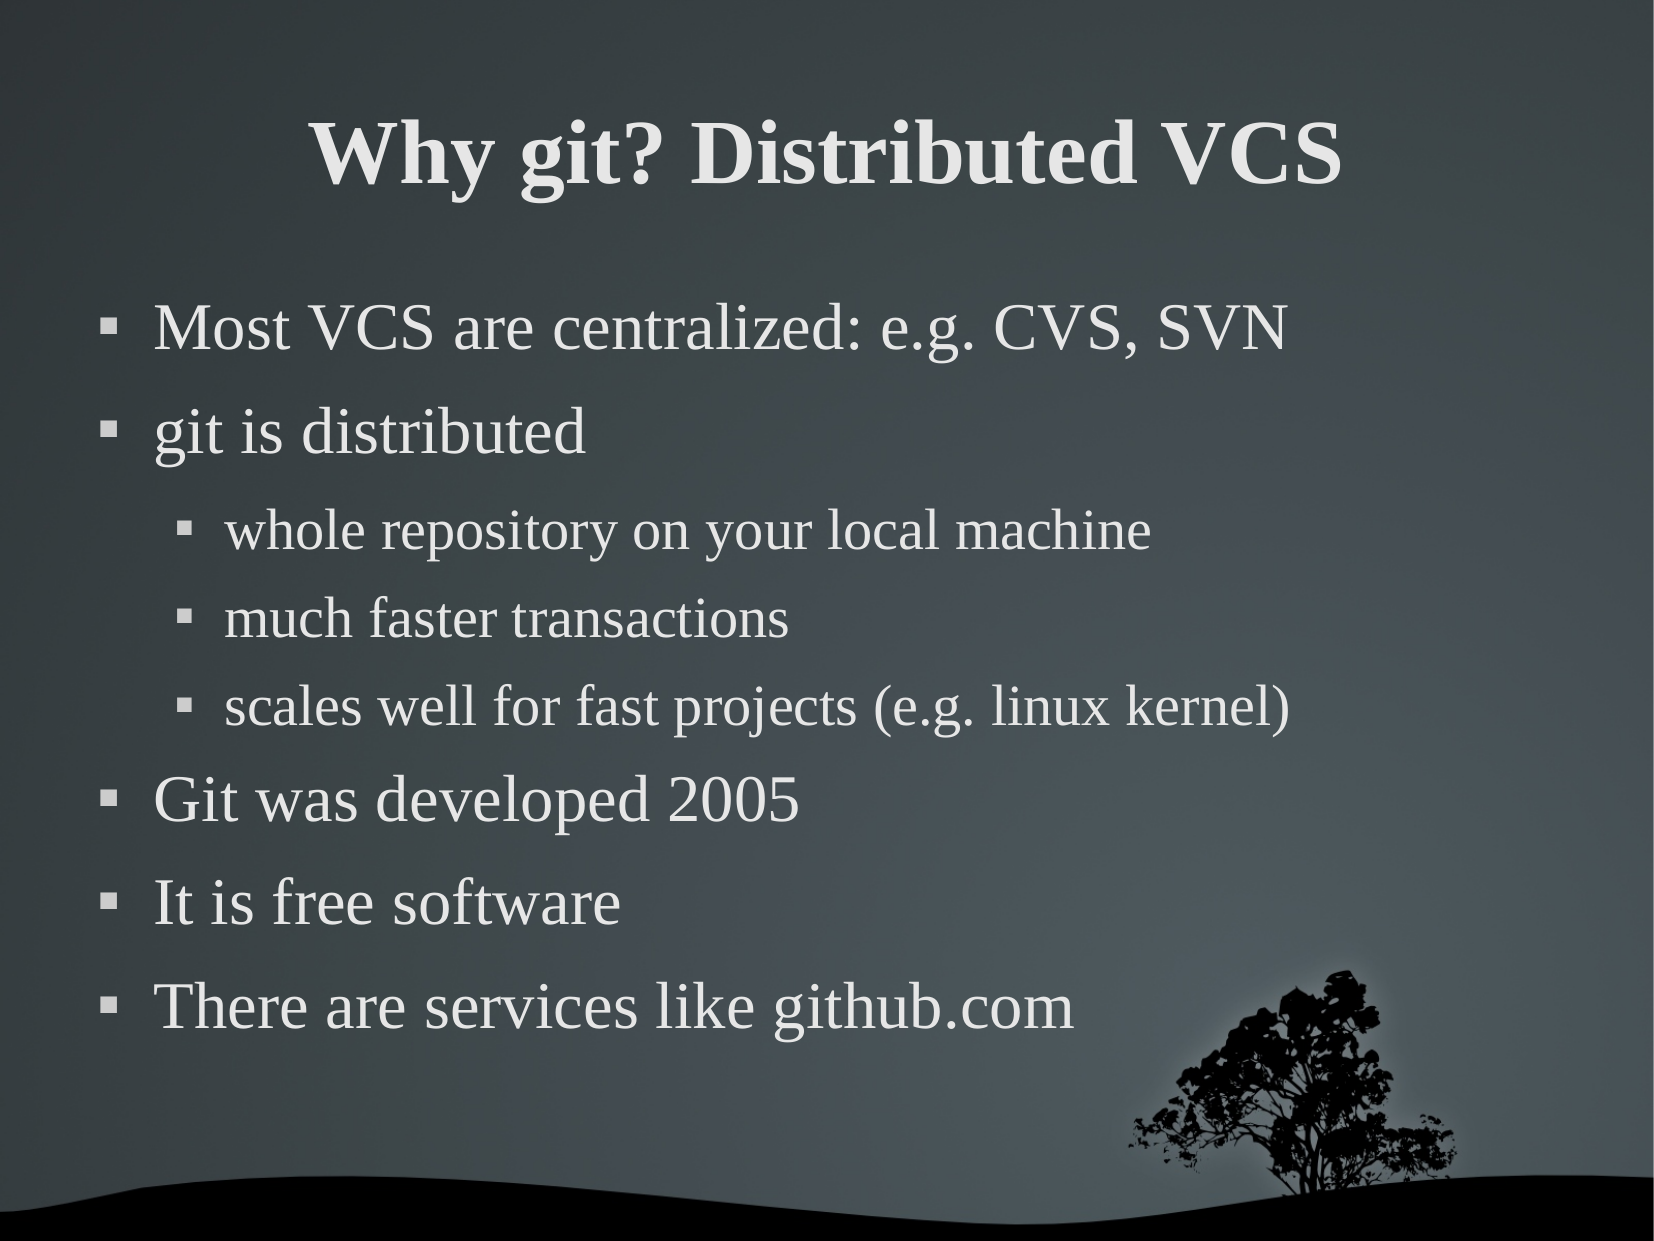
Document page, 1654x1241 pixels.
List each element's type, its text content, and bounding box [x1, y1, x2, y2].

picture [0, 0, 1654, 1241]
list Most VCS are centralized: e.g. CVS, SVN git is distributed whole repository on your local machine much faster transactions scales well for fast projects (e.g. linux kernel) Git was developed 2005 It is free software There are services like github.com [82, 290, 1571, 1109]
title Why git? Distributed VCS [82, 49, 1571, 257]
